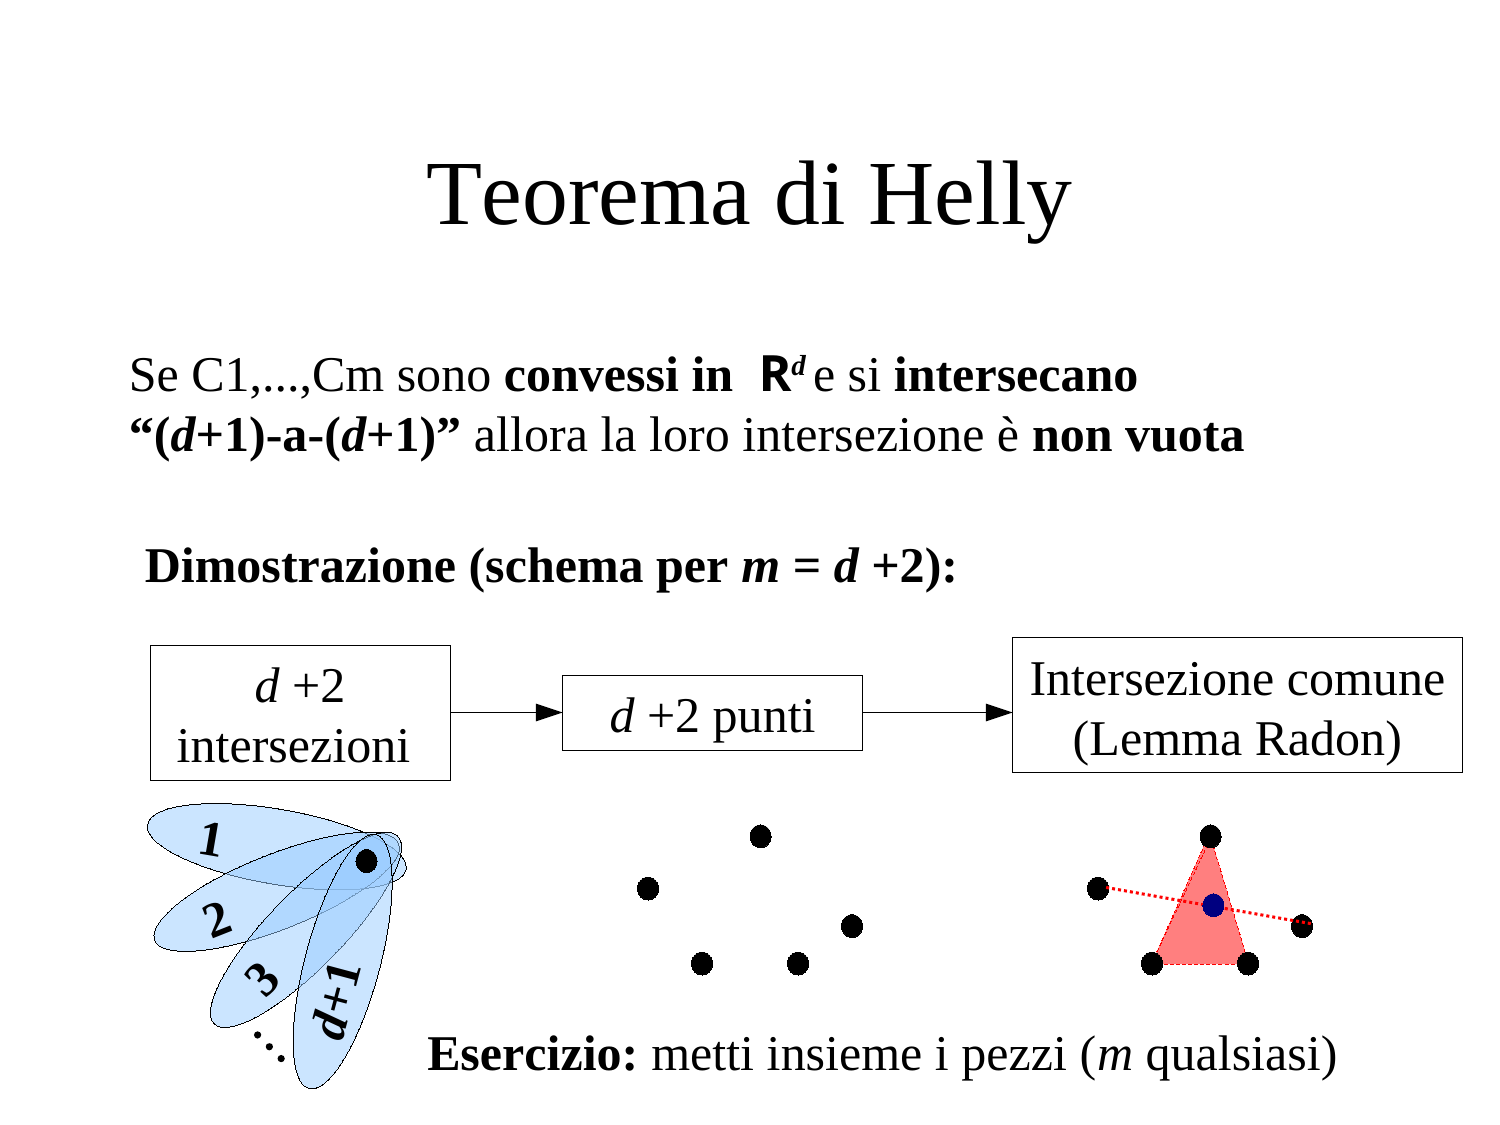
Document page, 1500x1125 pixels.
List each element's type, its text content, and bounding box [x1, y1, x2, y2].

text_box 1 [147, 803, 364, 874]
text_box d +2 punti [562, 675, 863, 751]
text_box [1141, 824, 1259, 976]
text_box Intersezione comune (Lemma Radon) [1012, 637, 1463, 773]
text_box [1087, 877, 1109, 901]
text_box d+1 [293, 834, 393, 1089]
text_box [691, 952, 713, 976]
text_box Se C1,...,Cm sono convessi in Rd e si intersecano “(d+1)-a-(d+1)” allora la loro intersezione è non vuota [114, 334, 1315, 470]
title Teorema di Helly [112, 107, 1387, 280]
text_box [787, 952, 809, 976]
text_box 3 [376, 832, 402, 876]
text_box d +2 intersezioni [150, 645, 451, 781]
text_box [750, 824, 772, 848]
text_box [1291, 914, 1313, 938]
text_box Esercizio: metti insieme i pezzi (m qualsiasi) [412, 1012, 1500, 1088]
text_box 2 [153, 832, 380, 952]
text_box [637, 877, 659, 901]
text_box Dimostrazione (schema per m = d +2): [130, 525, 1013, 601]
text_box 3 [210, 840, 359, 1028]
text_box [355, 849, 378, 873]
text_box [841, 914, 863, 938]
text_box ⋱ [235, 1003, 273, 1079]
text_box 1 [393, 855, 407, 882]
